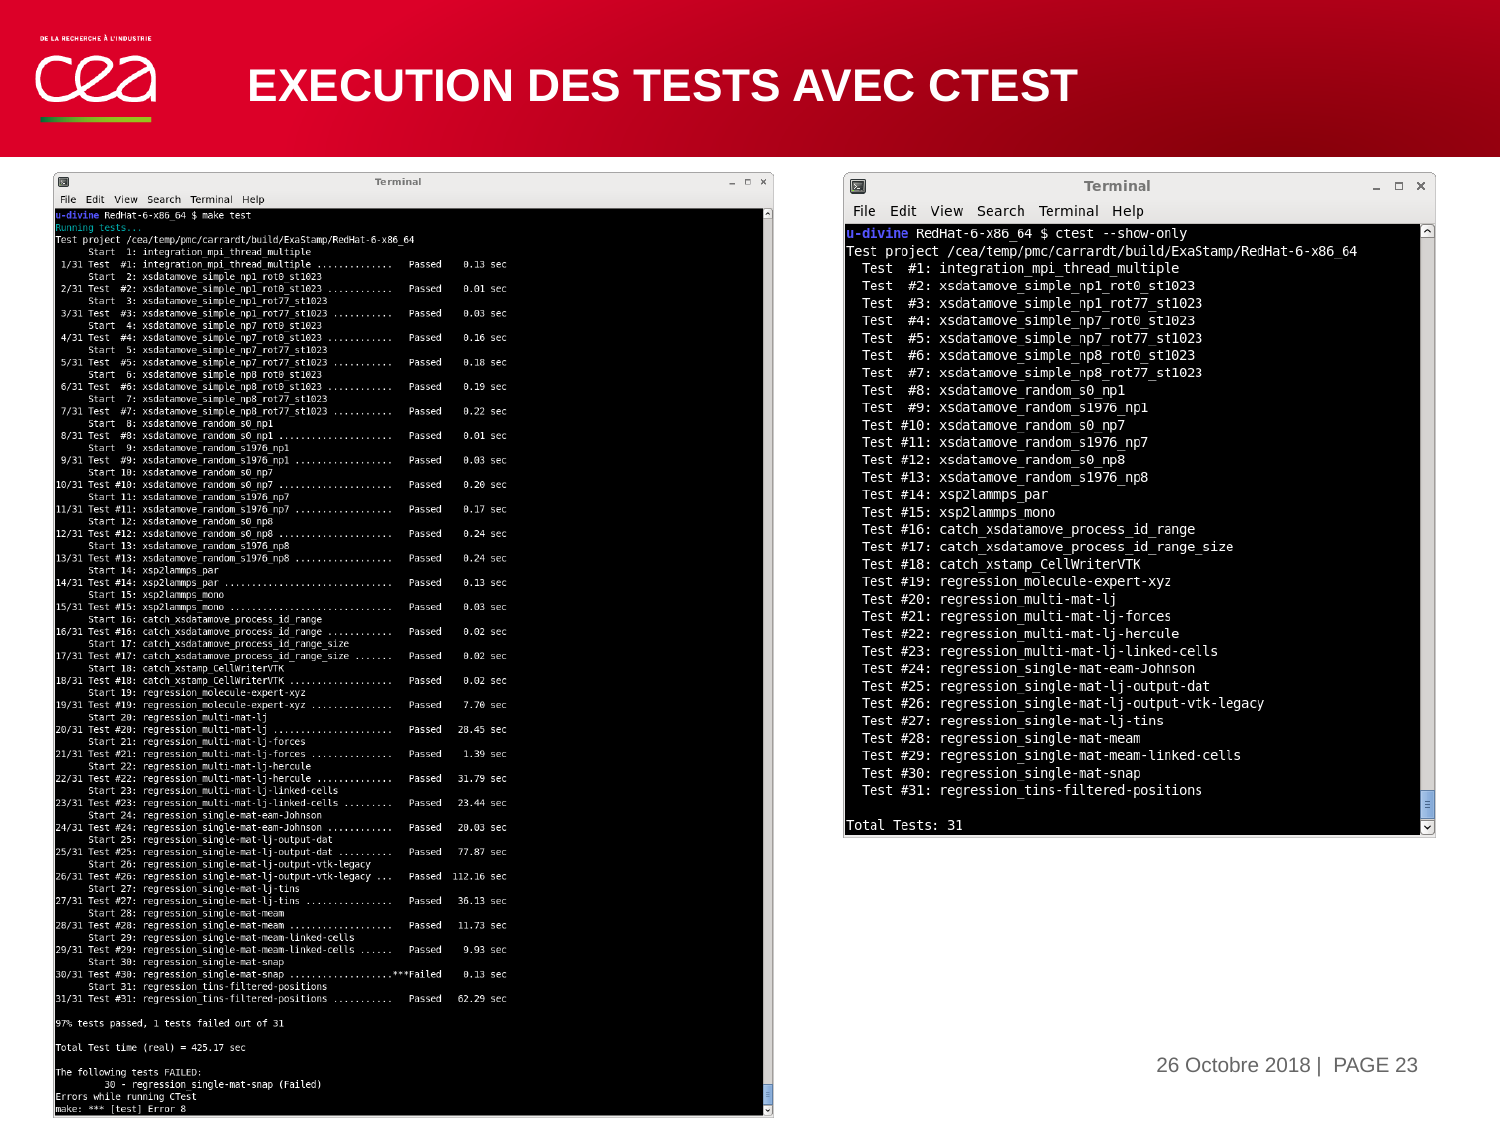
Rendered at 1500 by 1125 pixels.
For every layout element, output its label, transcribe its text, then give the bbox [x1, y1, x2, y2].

picture [0, 0, 1500, 157]
slide_number | PAGE <number> [1316, 1034, 1500, 1094]
title Execution des tests avec CTest [247, 8, 1436, 158]
footer 26 Octobre 2018 [774, 1034, 1311, 1095]
picture [53, 172, 774, 1118]
picture [843, 172, 1436, 838]
